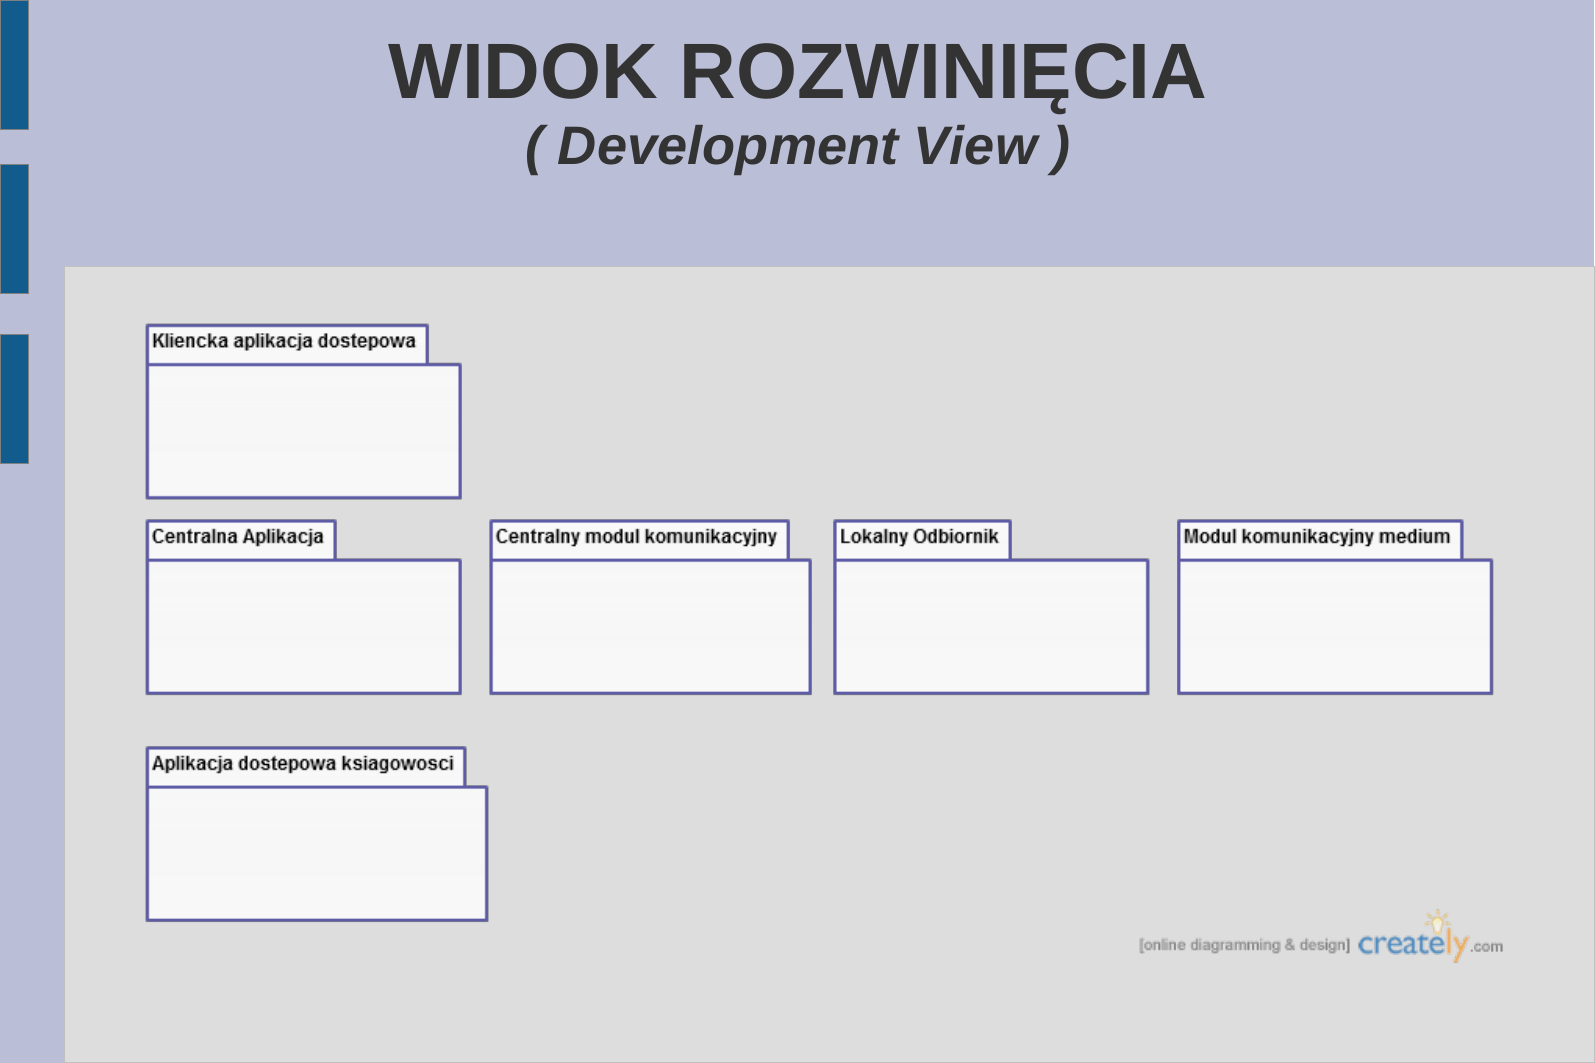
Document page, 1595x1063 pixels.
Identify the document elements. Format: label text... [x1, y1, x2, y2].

title WIDOK ROZWINIĘCIA ( Development View ) [117, 13, 1479, 191]
picture [129, 307, 1512, 969]
